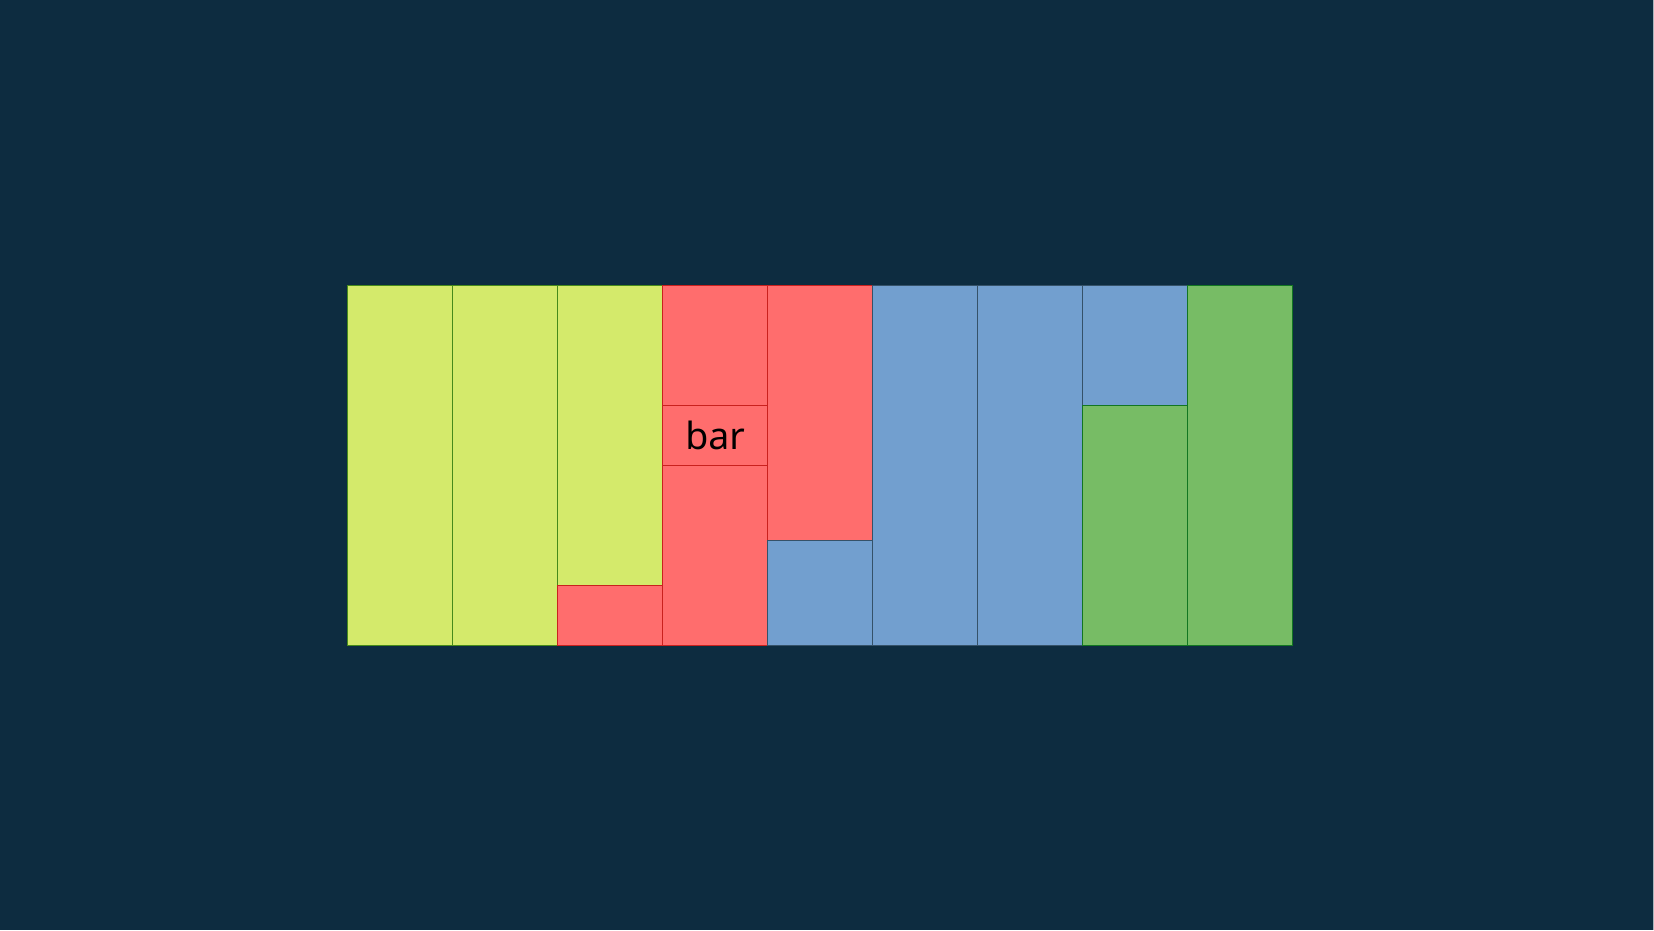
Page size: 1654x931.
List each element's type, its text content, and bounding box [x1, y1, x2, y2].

text_box bar [662, 405, 768, 466]
text_box [347, 285, 1293, 646]
